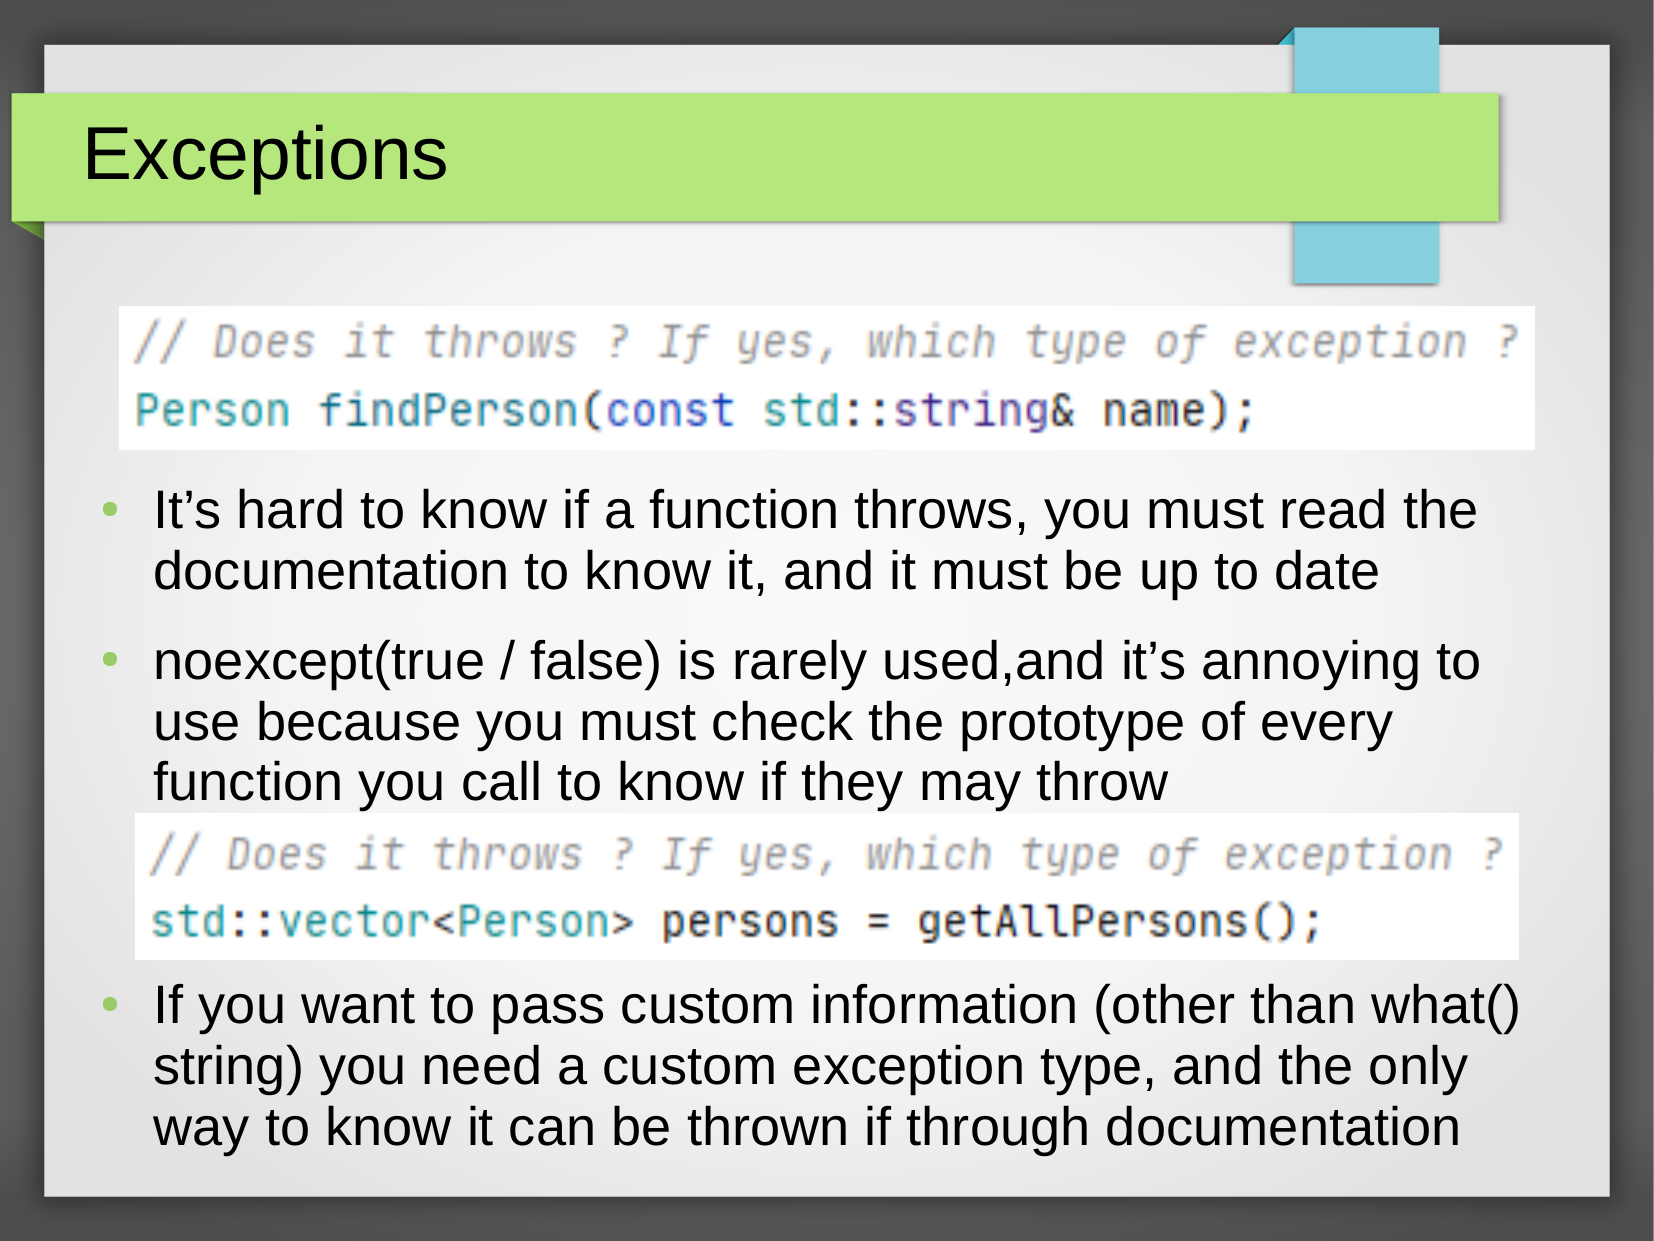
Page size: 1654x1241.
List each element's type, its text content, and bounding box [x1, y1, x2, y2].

list It’s hard to know if a function throws, you must read the documentation to know it, and it must be up to date noexcept(true / false) is rarely used,and it’s annoying to use because you must check the prototype of every function you call to know if they may throw [82, 480, 1571, 826]
list If you want to pass custom information (other than what() string) you need a custom exception type, and the only way to know it can be thrown if through documentation [82, 975, 1571, 1186]
title Exceptions [82, 94, 1264, 213]
picture [0, 0, 1654, 1241]
